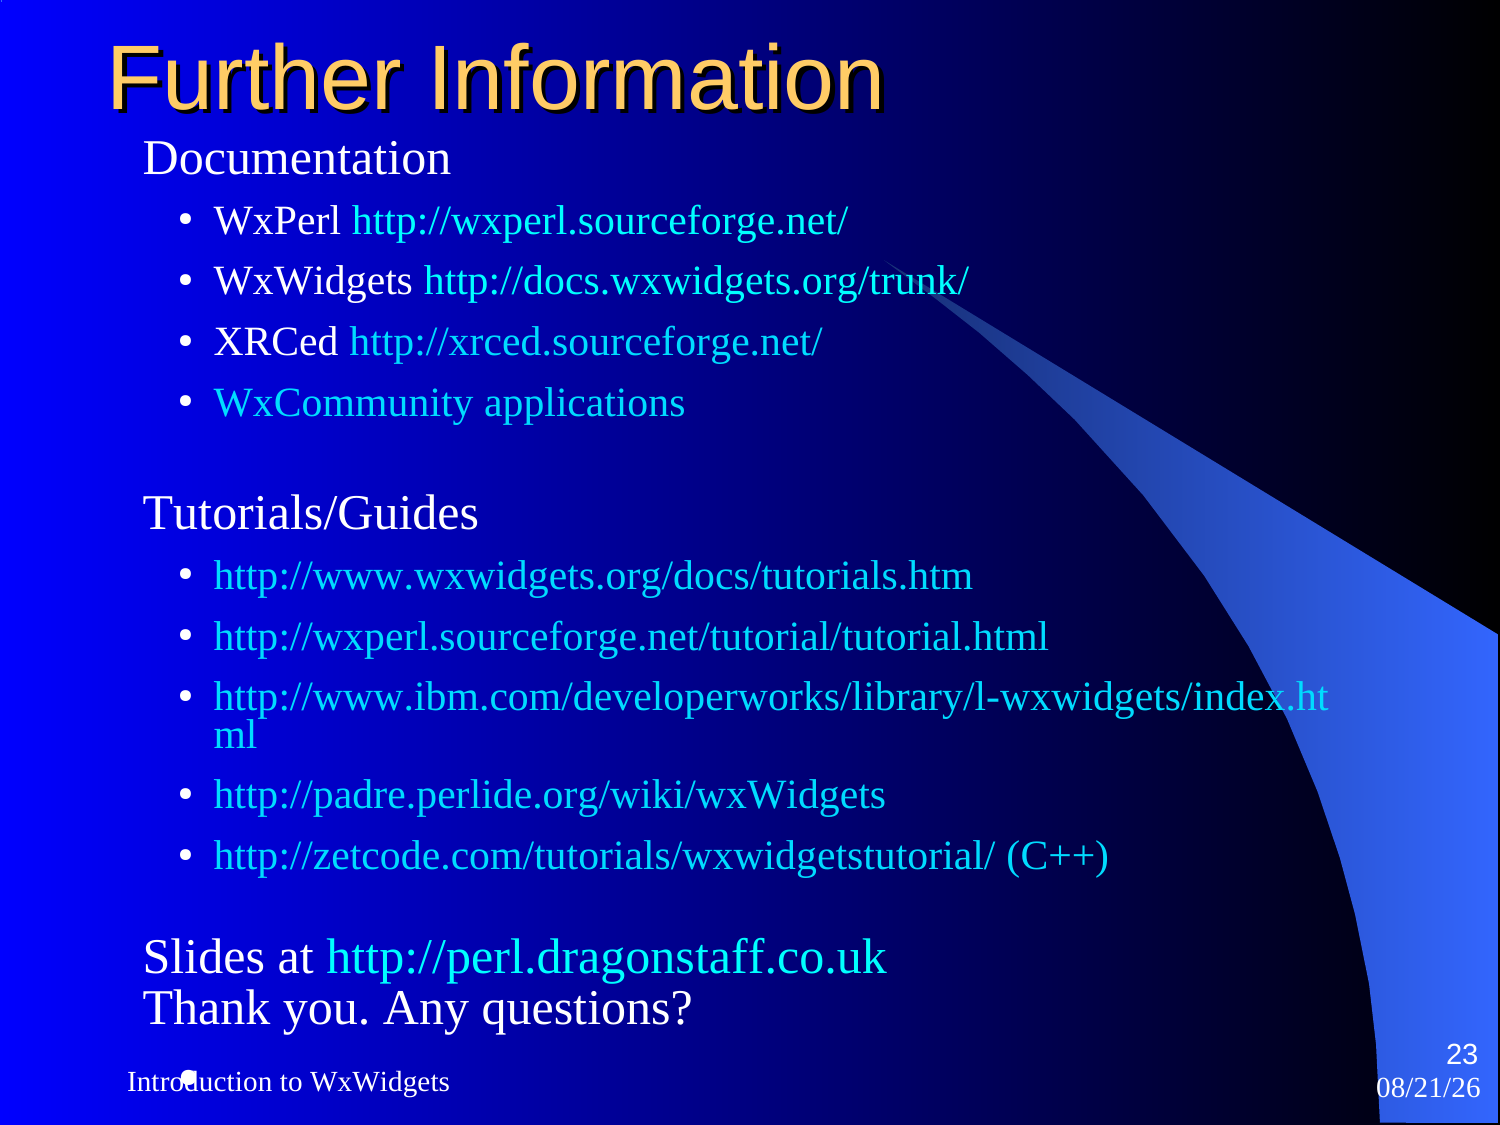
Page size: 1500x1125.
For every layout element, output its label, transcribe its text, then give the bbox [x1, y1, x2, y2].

title Further Information [91, 8, 1418, 148]
list Documentation WxPerl http://wxperl.sourceforge.net/ WxWidgets http://docs.wxwidgets.org/trunk/ XRCed http://xrced.sourceforge.net/ WxCommunity applications Tutorials/Guides http://www.wxwidgets.org/docs/tutorials.htm http://wxperl.sourceforge.net/tutorial/tutorial.html http://www.ibm.com/developerworks/library/l-wxwidgets/index.html http://padre.perlide.org/wiki/wxWidgets http://zetcode.com/tutorials/wxwidgetstutorial/ (C++) Slides at http://perl.dragonstaff.co.uk Thank you. Any questions? [112, 136, 1388, 1125]
